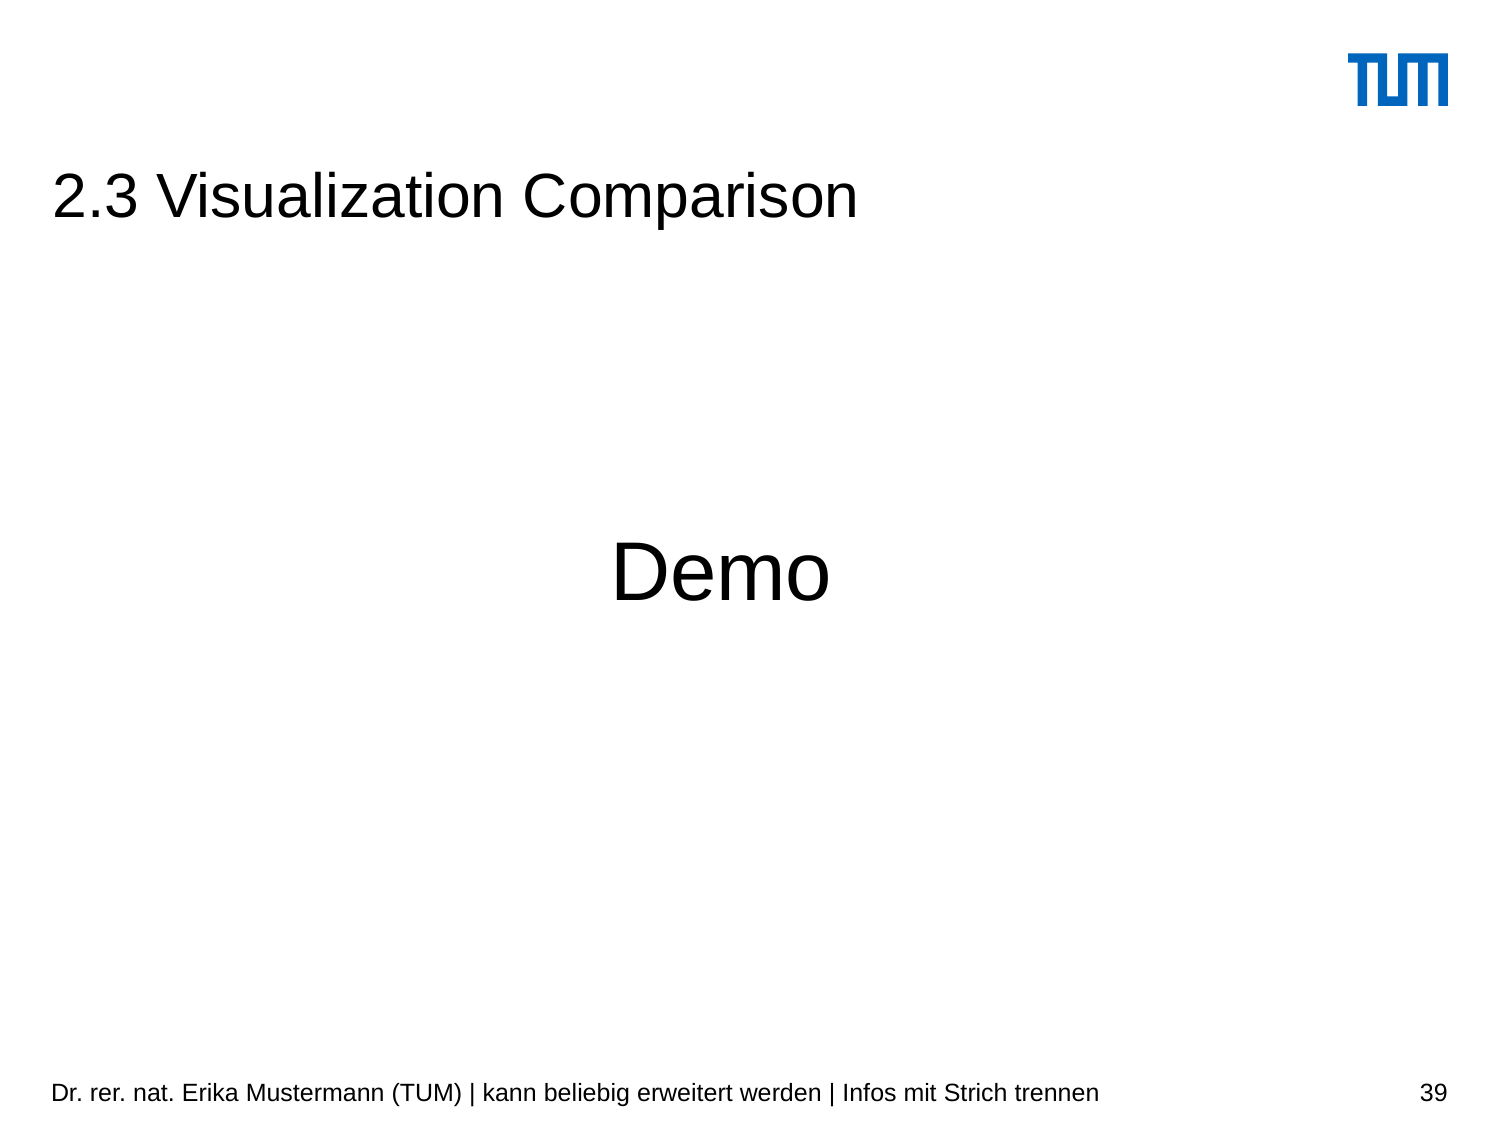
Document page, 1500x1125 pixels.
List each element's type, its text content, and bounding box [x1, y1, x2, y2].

title 2.3 Visualization Comparison [52, 163, 1449, 231]
list Demo [52, 289, 1449, 1060]
slide_number <number> [1112, 1061, 1448, 1122]
footer Dr. rer. nat. Erika Mustermann (TUM) | kann beliebig erweitert werden | Infos mit Strich trennen [51, 1061, 1112, 1122]
